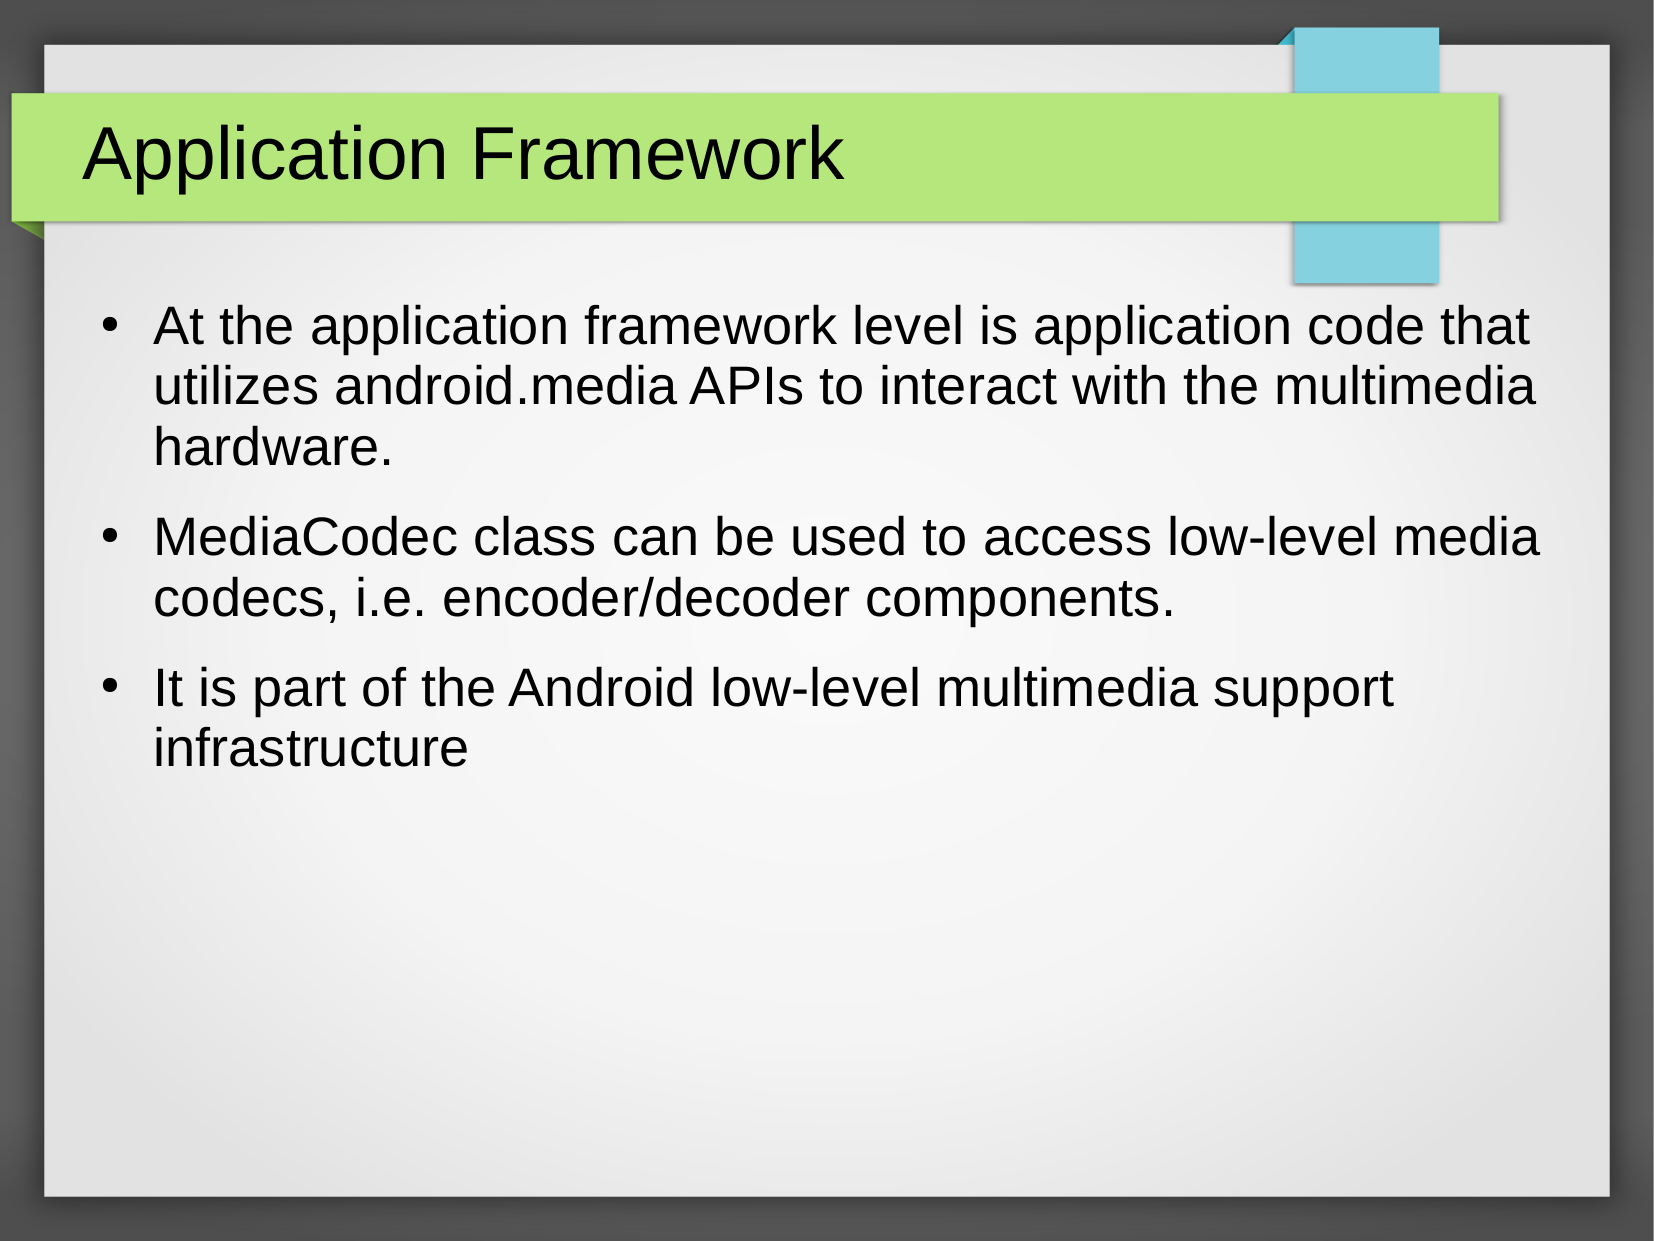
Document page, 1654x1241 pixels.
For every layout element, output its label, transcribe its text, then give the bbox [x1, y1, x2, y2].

picture [0, 0, 1654, 1241]
title Application Framework [82, 94, 1264, 213]
list At the application framework level is application code that utilizes android.media APIs to interact with the multimedia hardware. MediaCodec class can be used to access low-level media codecs, i.e. encoder/decoder components. It is part of the Android low-level multimedia support infrastructure [82, 295, 1571, 1015]
